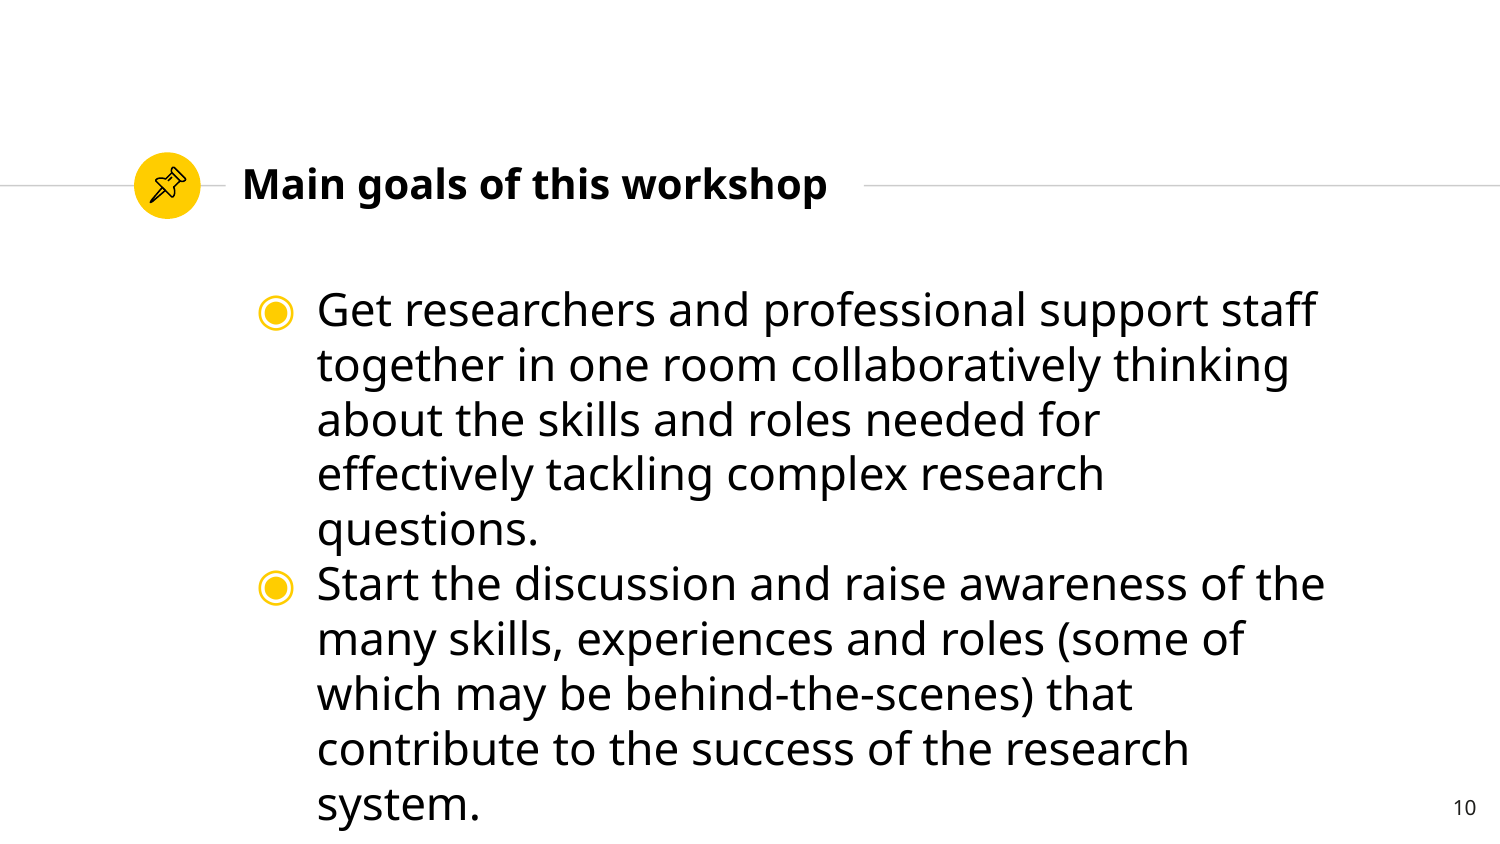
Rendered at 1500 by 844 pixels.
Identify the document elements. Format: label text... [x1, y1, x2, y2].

title Main goals of this workshop [226, 146, 863, 219]
slide_number 1 [1401, 779, 1492, 844]
list Get researchers and professional support staff together in one room collaboratively thinking about the skills and roles needed for effectively tackling complex research questions. Start the discussion and raise awareness of the many skills, experiences and roles (some of which may be behind-the-scenes) that contribute to the success of the research system. [226, 265, 1344, 776]
